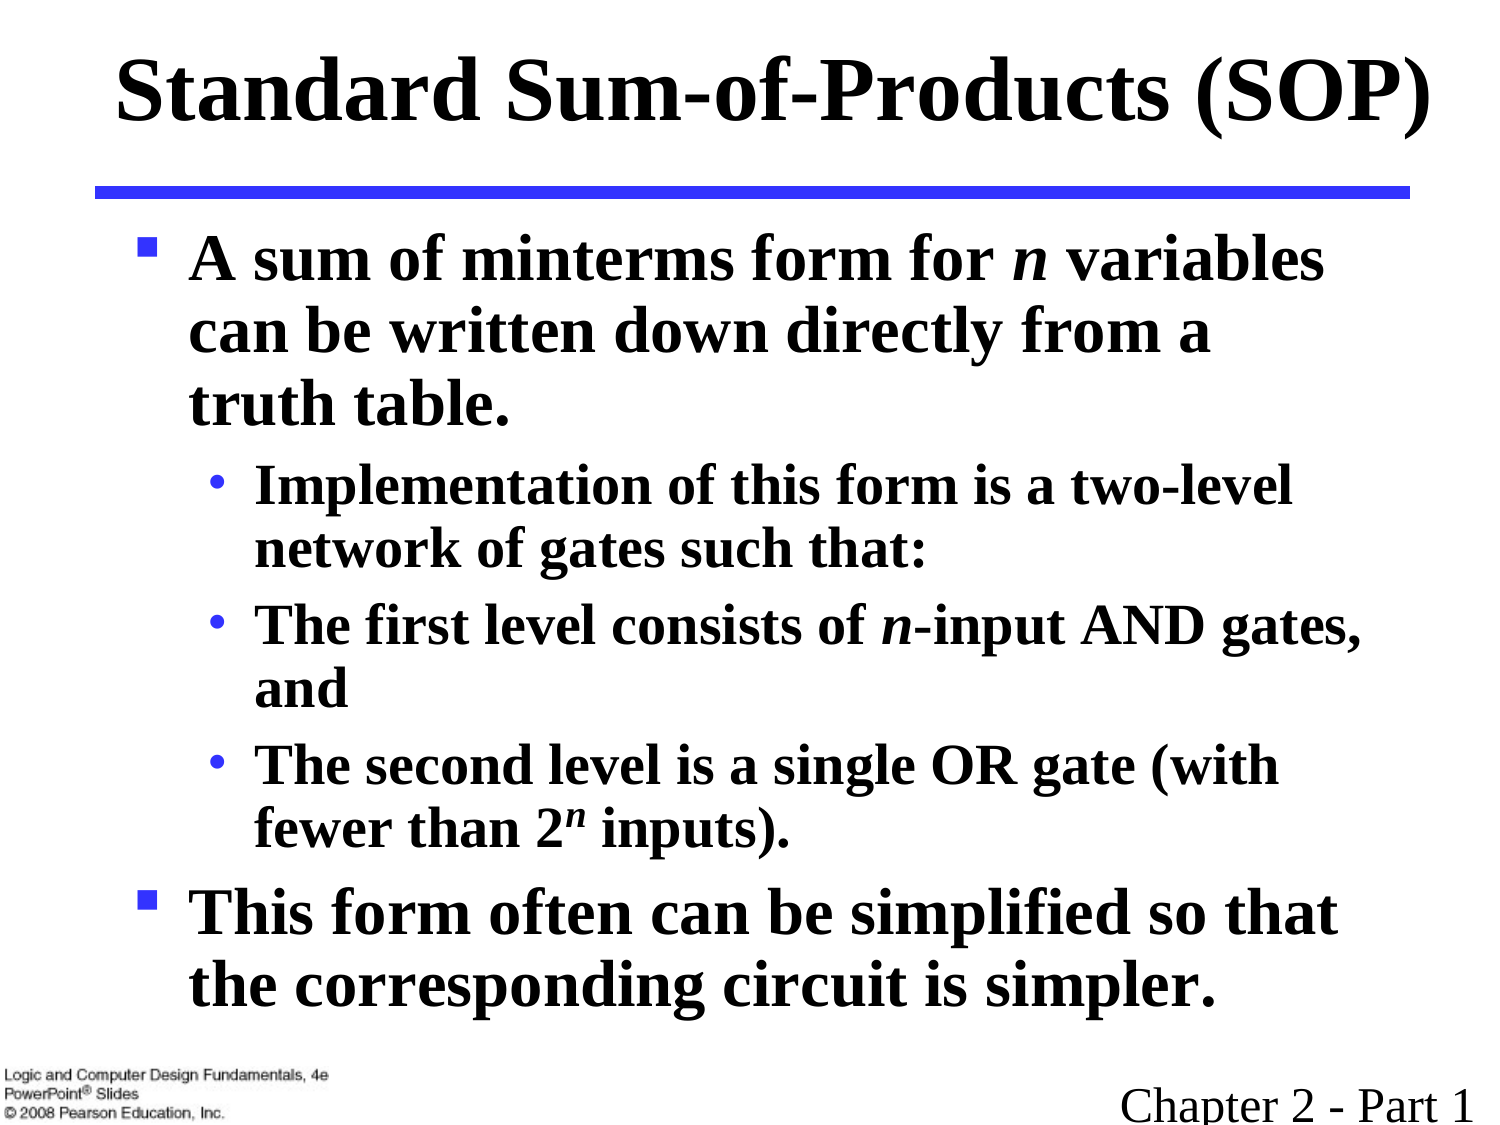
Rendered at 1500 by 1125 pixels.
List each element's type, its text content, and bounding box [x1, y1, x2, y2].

list A sum of minterms form for n variables can be written down directly from a truth table. Implementation of this form is a two-level network of gates such that: The first level consists of n-input AND gates, and The second level is a single OR gate (with fewer than 2n inputs). This form often can be simplified so that the corresponding circuit is simpler. [117, 215, 1393, 1046]
picture [4, 1066, 329, 1123]
title Standard Sum-of-Products (SOP) [99, 0, 1450, 168]
